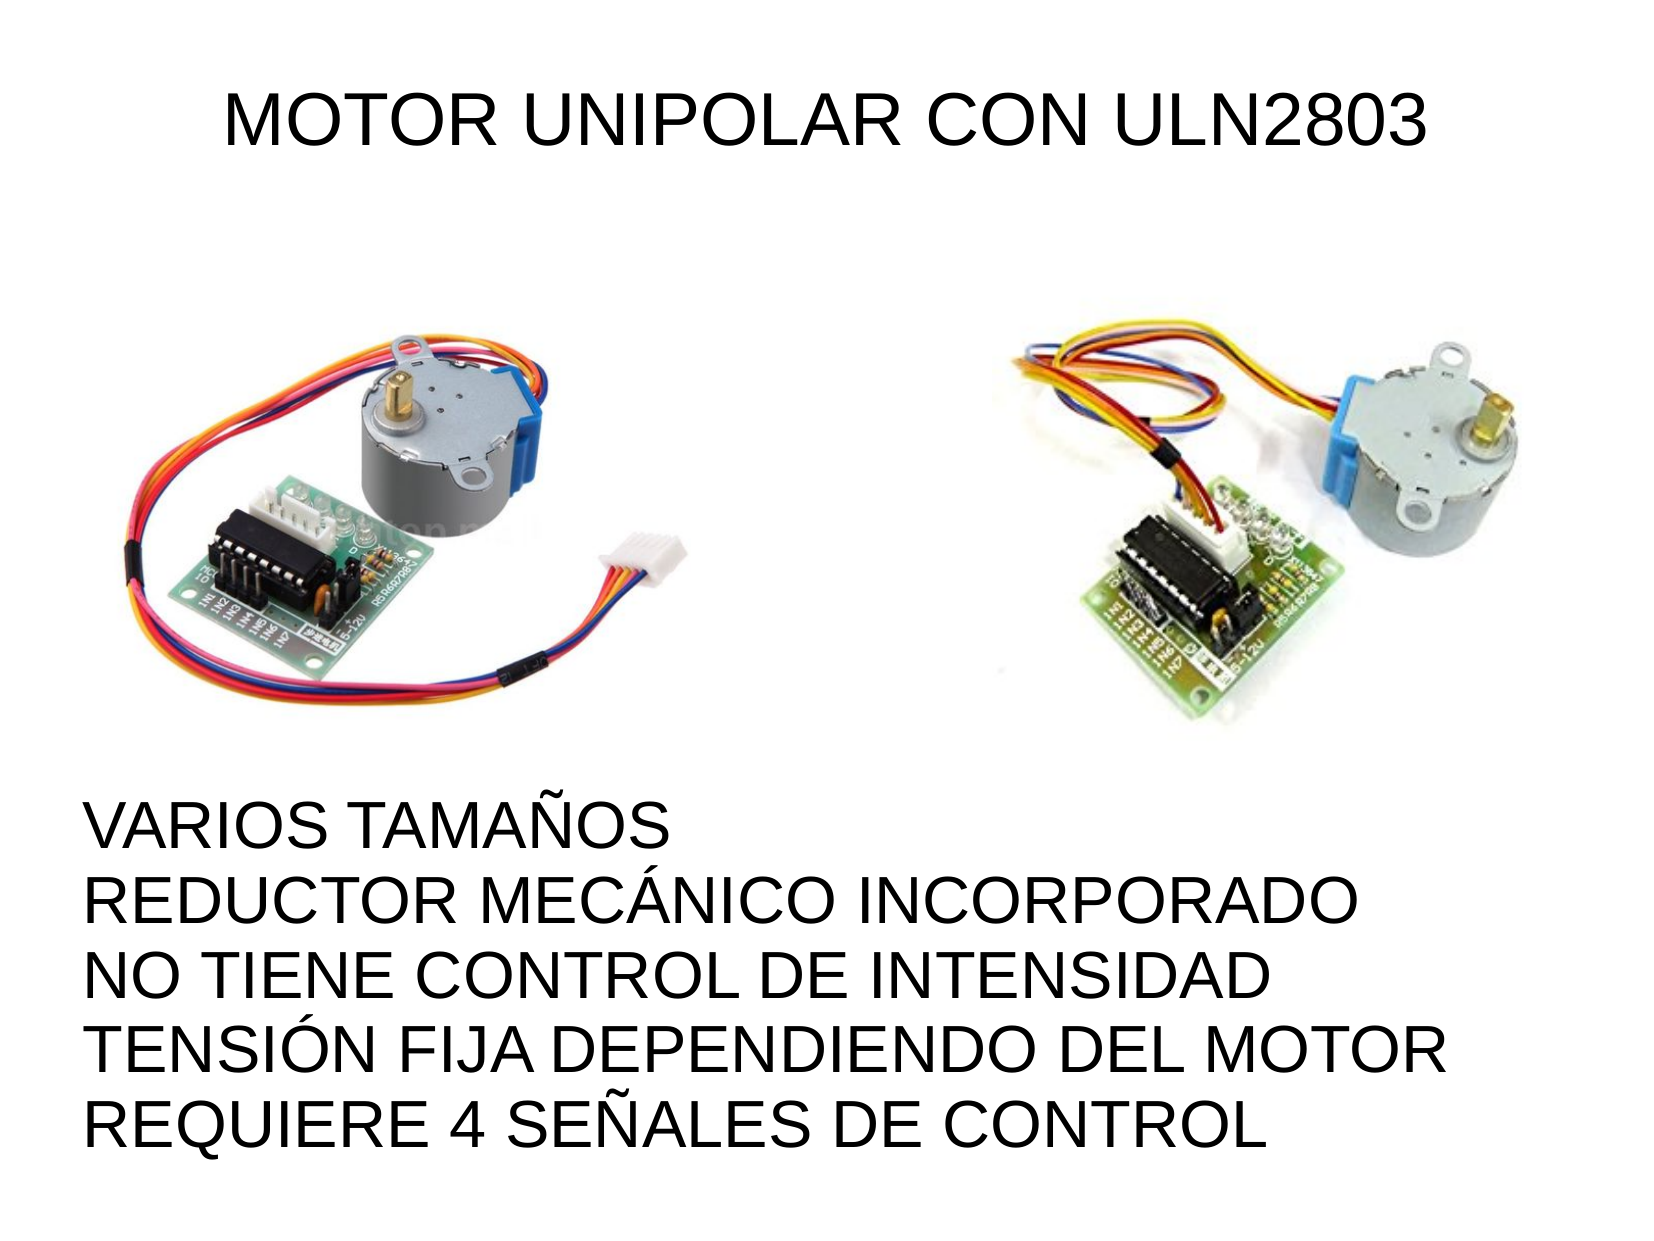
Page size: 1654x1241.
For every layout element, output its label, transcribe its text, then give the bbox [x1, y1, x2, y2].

title MOTOR UNIPOLAR CON ULN2803 [82, 49, 1571, 189]
subtitle VARIOS TAMAÑOS REDUCTOR MECÁNICO INCORPORADO NO TIENE CONTROL DE INTENSIDAD TENSIÓN FIJA DEPENDIENDO DEL MOTOR REQUIERE 4 SEÑALES DE CONTROL [82, 755, 1571, 1195]
picture [992, 239, 1544, 755]
picture [85, 212, 719, 755]
